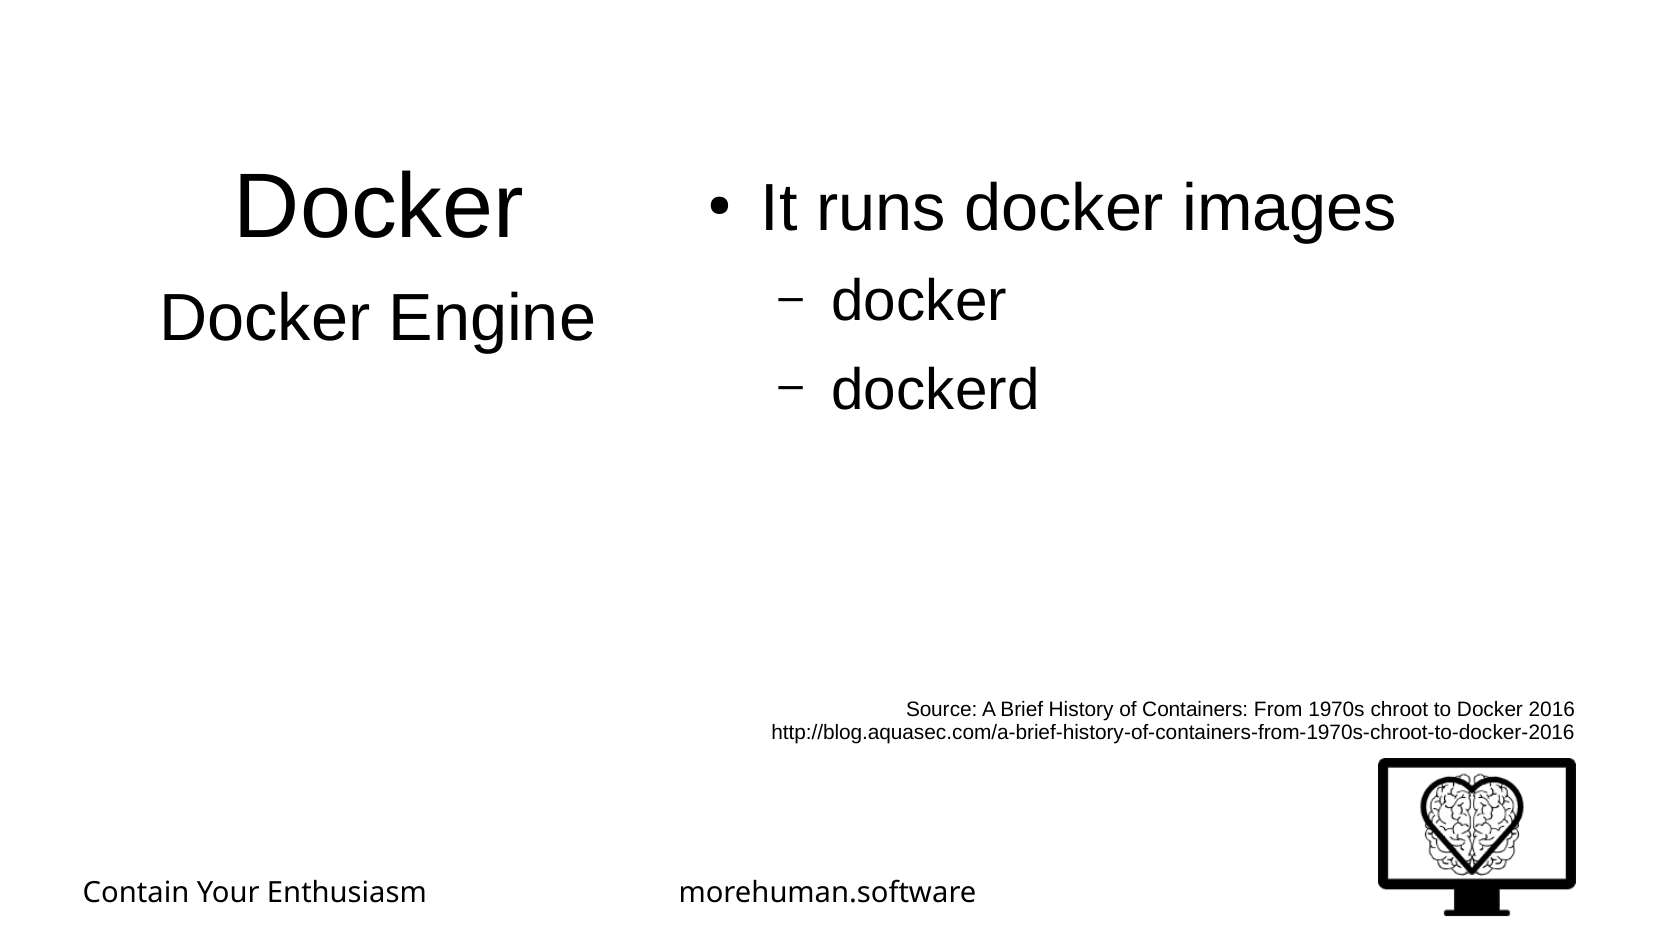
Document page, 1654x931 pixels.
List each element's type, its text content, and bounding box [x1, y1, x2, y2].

text_box Docker Engine [81, 280, 674, 586]
picture [1378, 775, 1576, 925]
text_box Source: A Brief History of Containers: From 1970s chroot to Docker 2016 http://blog.aquasec.com/a-brief-history-of-containers-from-1970s-chroot-to-docker-2016 [734, 689, 1590, 775]
list It runs docker images docker dockerd [690, 169, 1572, 545]
title Docker [83, 154, 676, 371]
